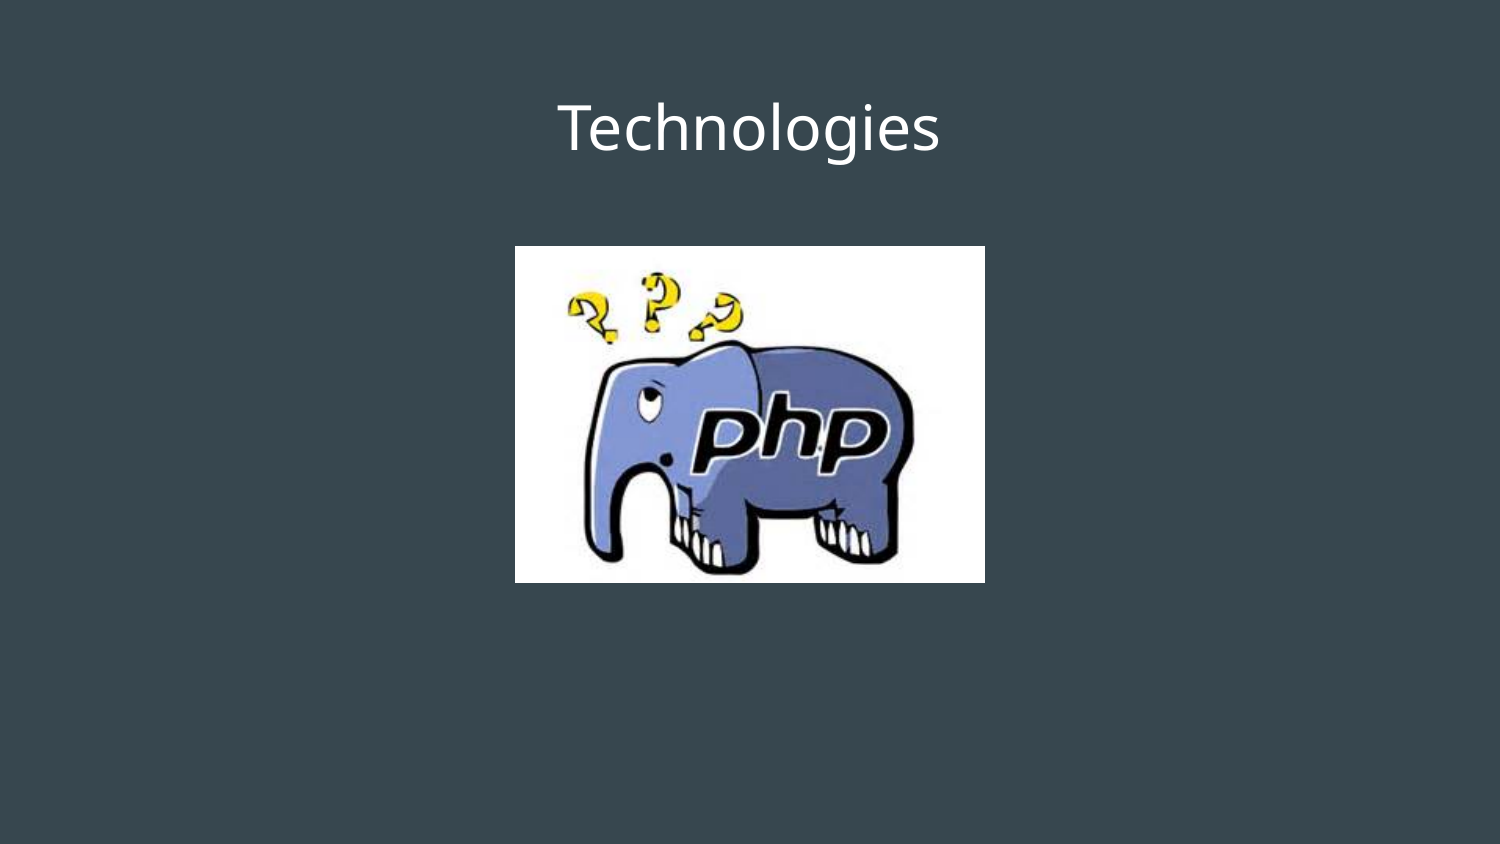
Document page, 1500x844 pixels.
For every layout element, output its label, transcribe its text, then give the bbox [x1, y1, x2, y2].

title Technologies [51, 72, 1449, 167]
picture [515, 246, 985, 598]
